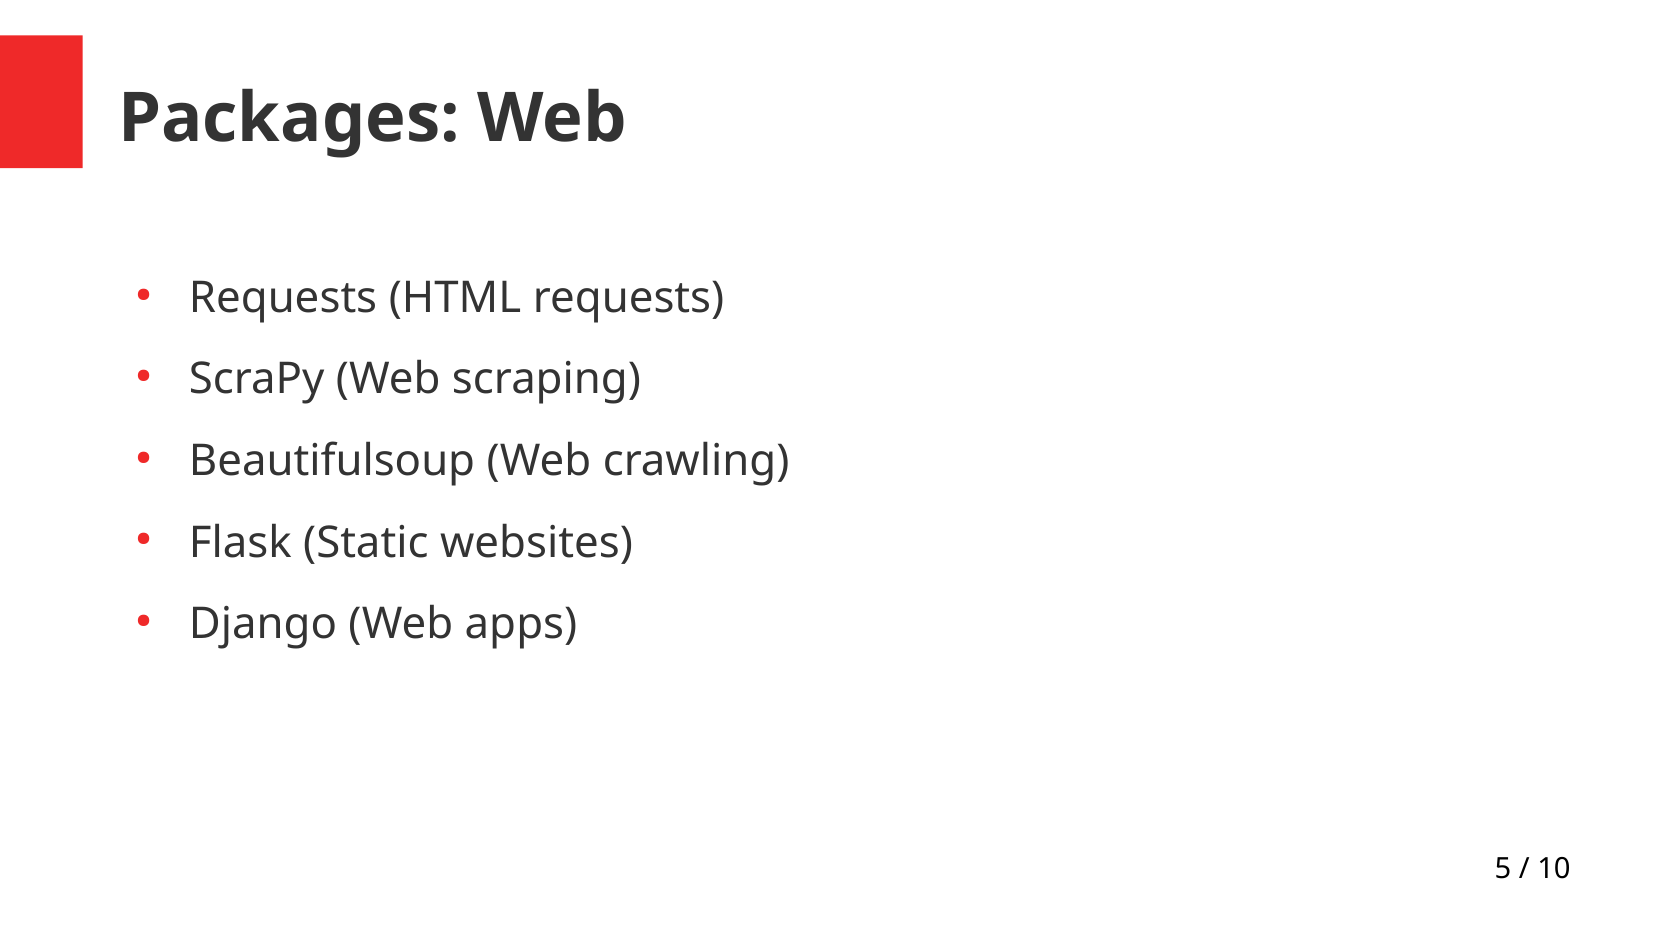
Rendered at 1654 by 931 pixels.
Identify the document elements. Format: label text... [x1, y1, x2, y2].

list Requests (HTML requests) ScraPy (Web scraping) Beautifulsoup (Web crawling) Flask (Static websites) Django (Web apps) [118, 265, 1536, 806]
title Packages: Web [118, 36, 1571, 193]
